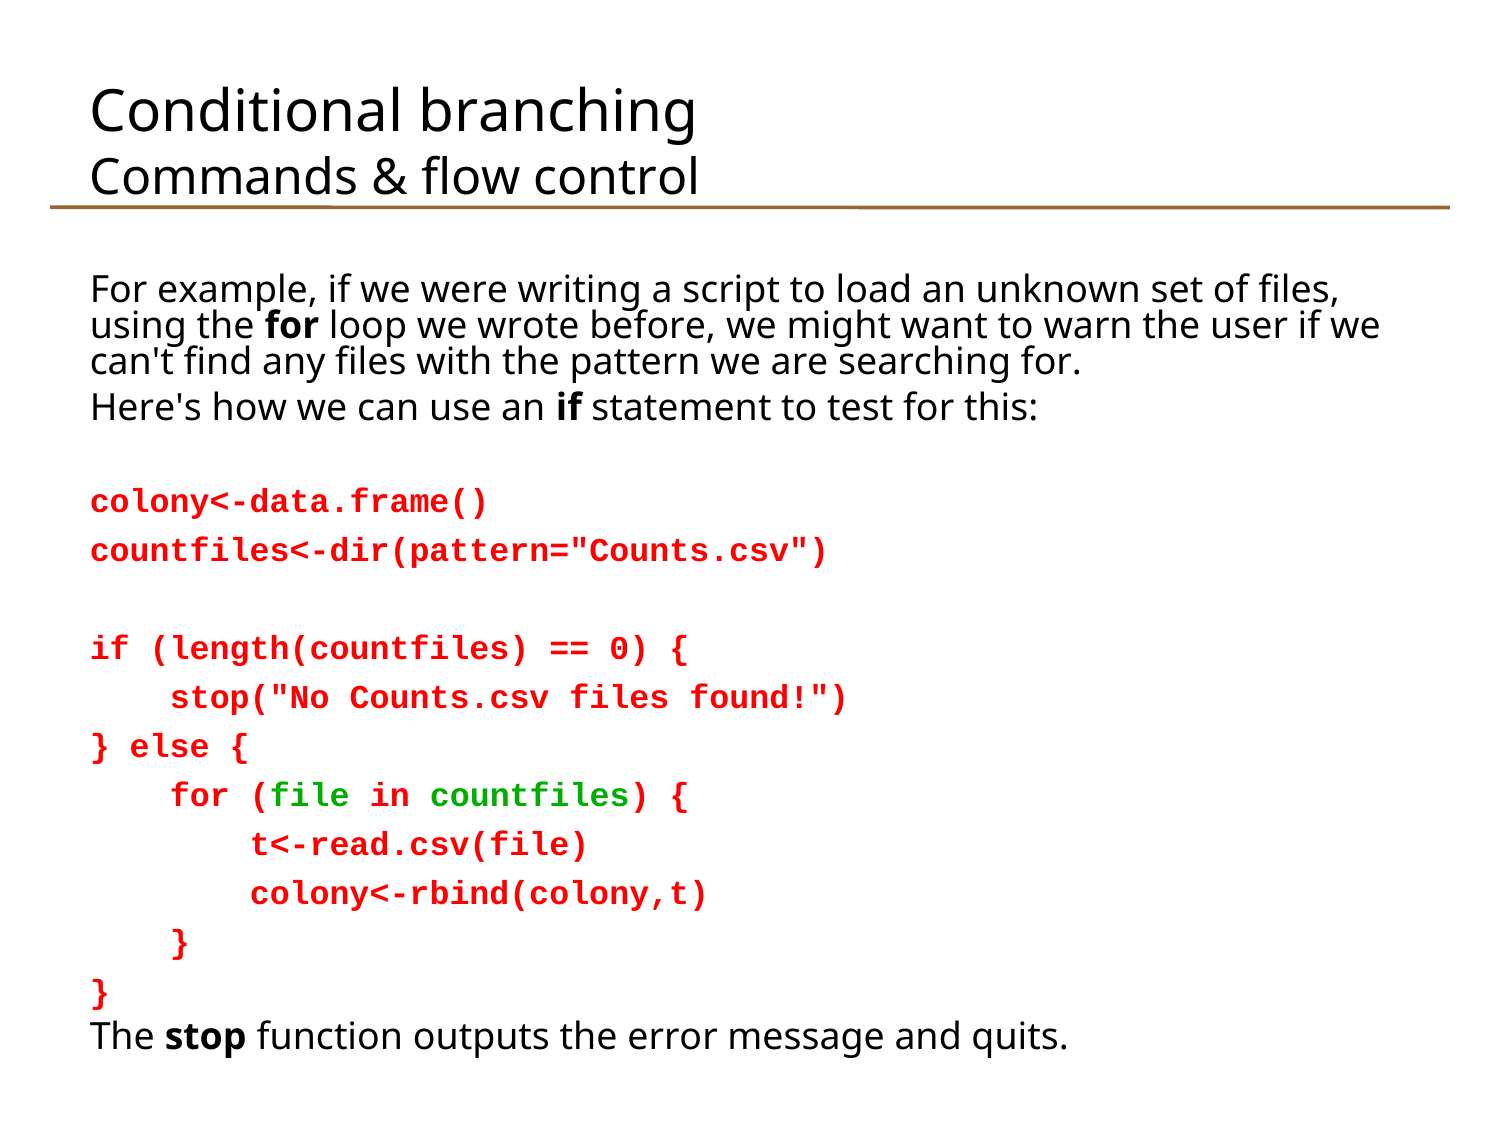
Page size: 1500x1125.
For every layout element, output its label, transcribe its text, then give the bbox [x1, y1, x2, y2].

text_box For example, if we were writing a script to load an unknown set of files, using the for loop we wrote before, we might want to warn the user if we can't find any files with the pattern we are searching for. Here's how we can use an if statement to test for this: colony<-data.frame() countfiles<-dir(pattern="Counts.csv") if (length(countfiles) == 0) { stop("No Counts.csv files found!") } else { for (file in countfiles) { t<-read.csv(file) colony<-rbind(colony,t) } } The stop function outputs the error message and quits. [75, 265, 1426, 1009]
text_box Conditional branching Commands & flow control [75, 44, 1425, 233]
